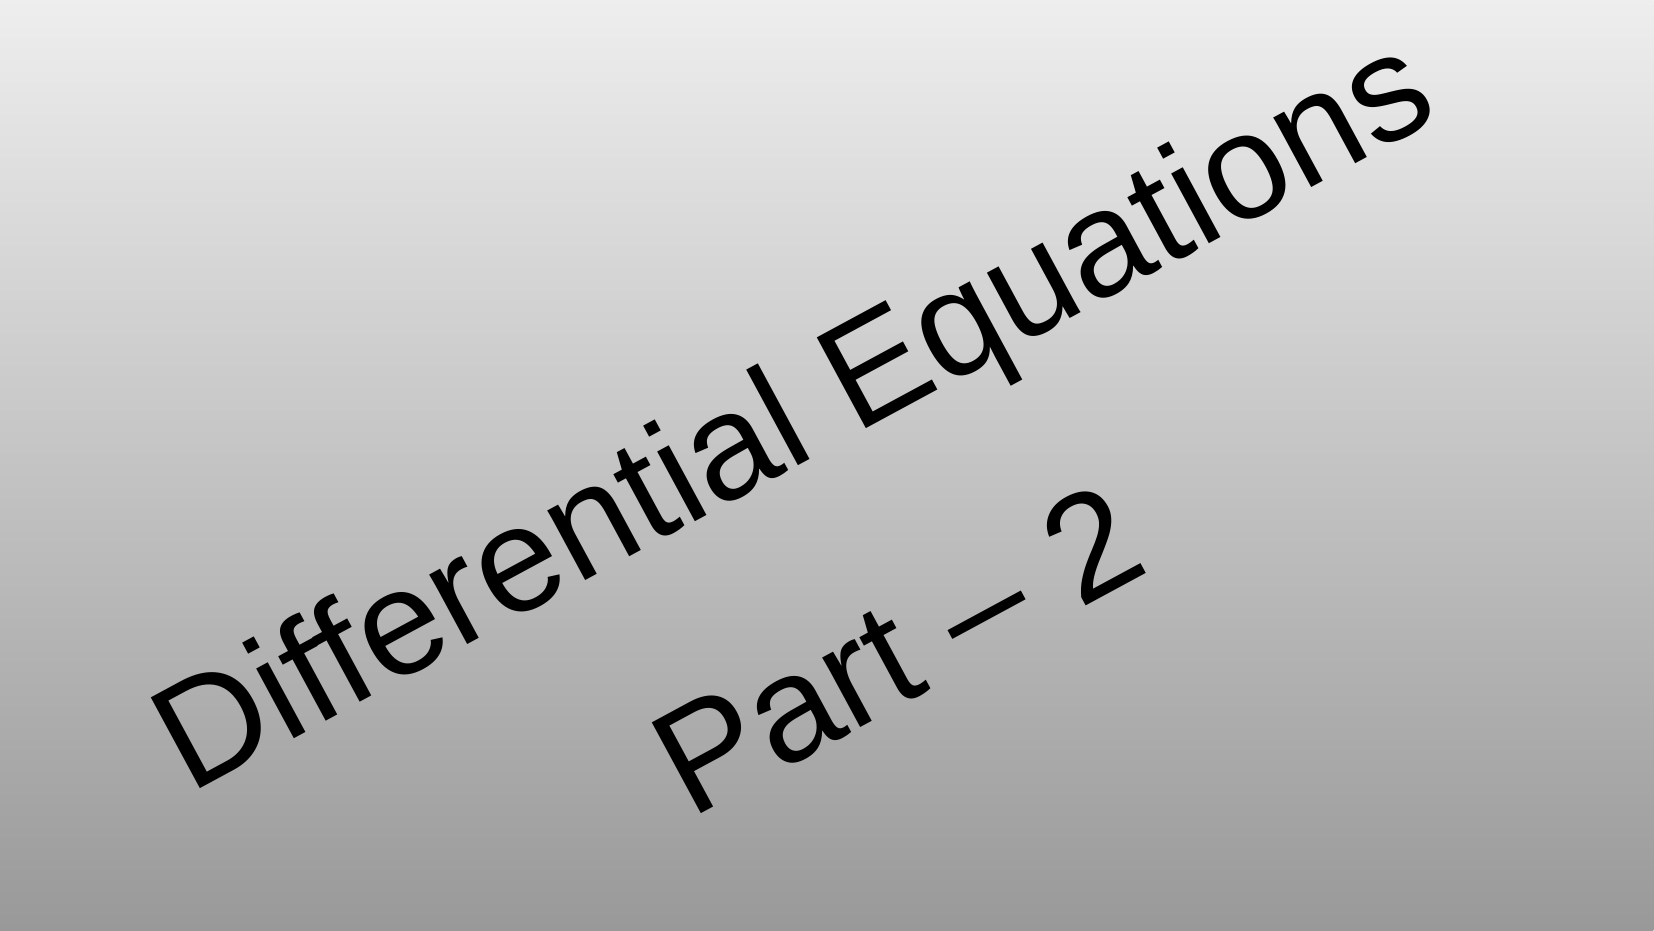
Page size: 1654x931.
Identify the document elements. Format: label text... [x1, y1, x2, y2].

title Differential Equations Part – 2 [39, 0, 1654, 931]
